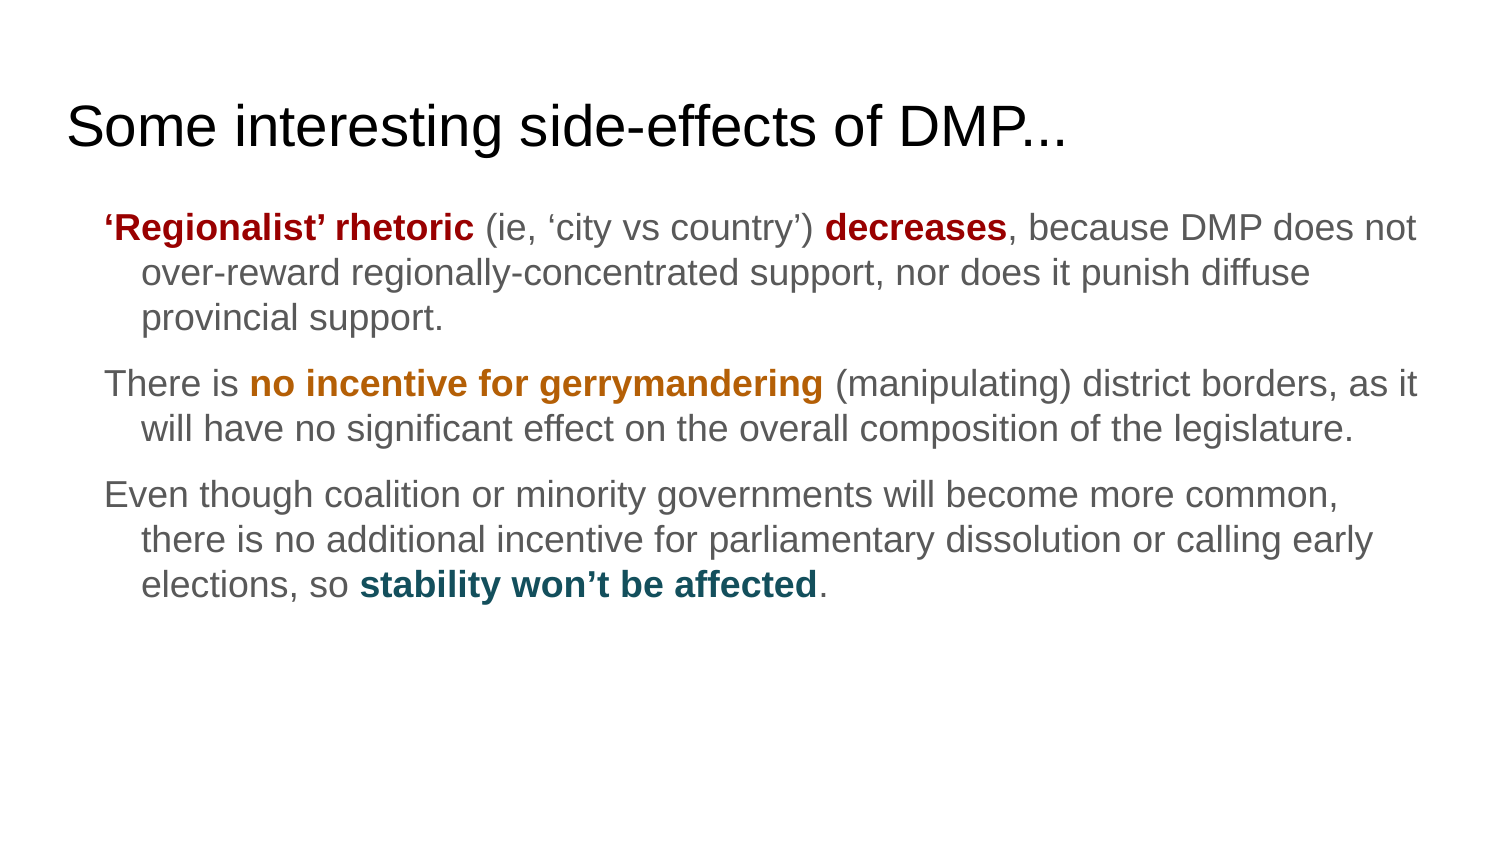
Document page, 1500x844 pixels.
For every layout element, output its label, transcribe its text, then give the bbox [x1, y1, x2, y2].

list ‘Regionalist’ rhetoric (ie, ‘city vs country’) decreases, because DMP does not over-reward regionally-concentrated support, nor does it punish diffuse provincial support. There is no incentive for gerrymandering (manipulating) district borders, as it will have no significant effect on the overall composition of the legislature. Even though coalition or minority governments will become more common, there is no additional incentive for parliamentary dissolution or calling early elections, so stability won’t be affected. [51, 188, 1449, 771]
title Some interesting side-effects of DMP... [51, 72, 1449, 169]
